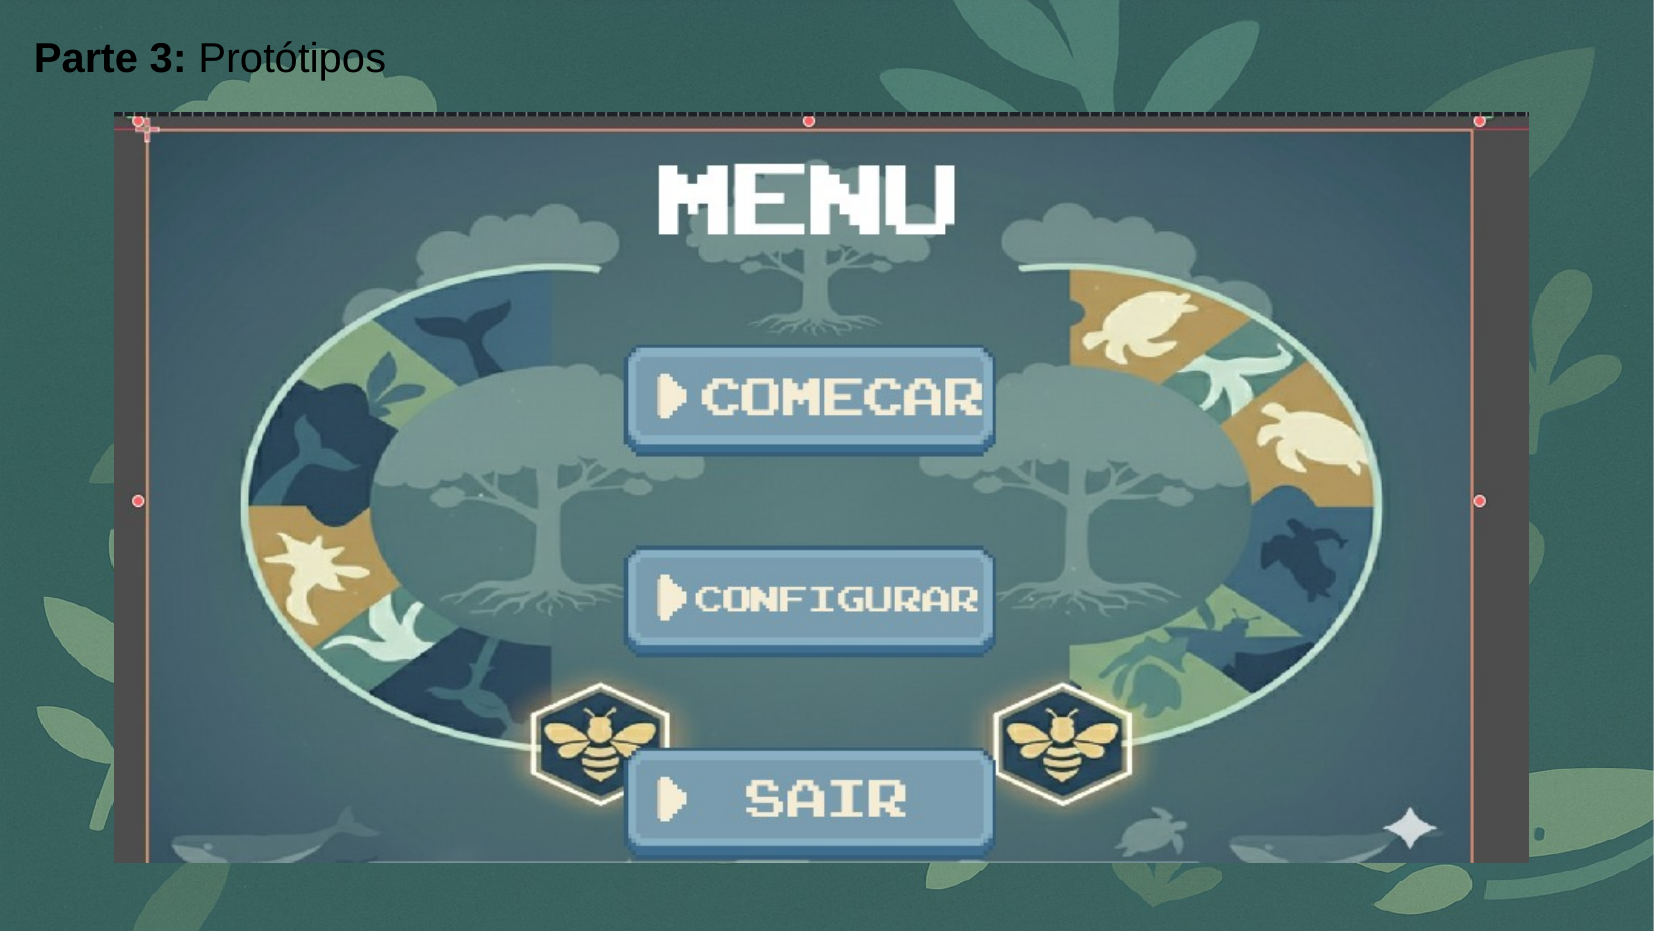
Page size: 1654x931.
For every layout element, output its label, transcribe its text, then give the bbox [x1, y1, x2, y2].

subtitle Parte 3: Protótipos [0, 0, 901, 188]
picture [0, 0, 1654, 931]
